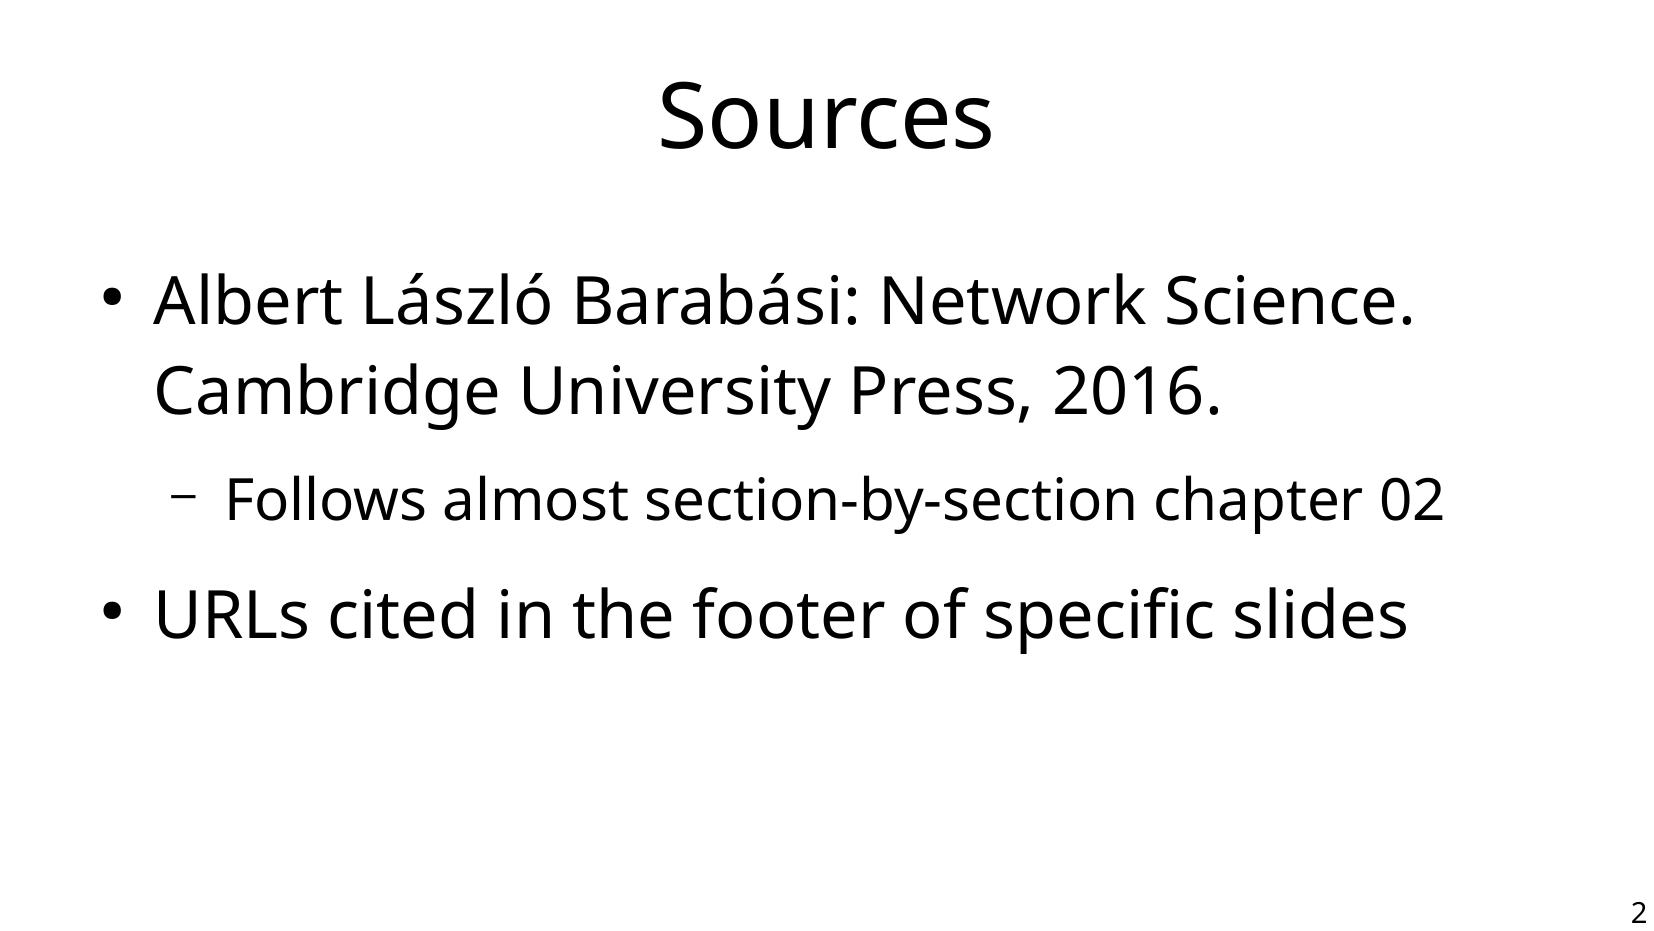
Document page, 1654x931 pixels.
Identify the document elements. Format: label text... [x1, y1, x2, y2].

title Sources [82, 1, 1571, 226]
list Albert László Barabási: Network Science. Cambridge University Press, 2016. Follows almost section-by-section chapter 02 URLs cited in the footer of specific slides [82, 253, 1571, 793]
